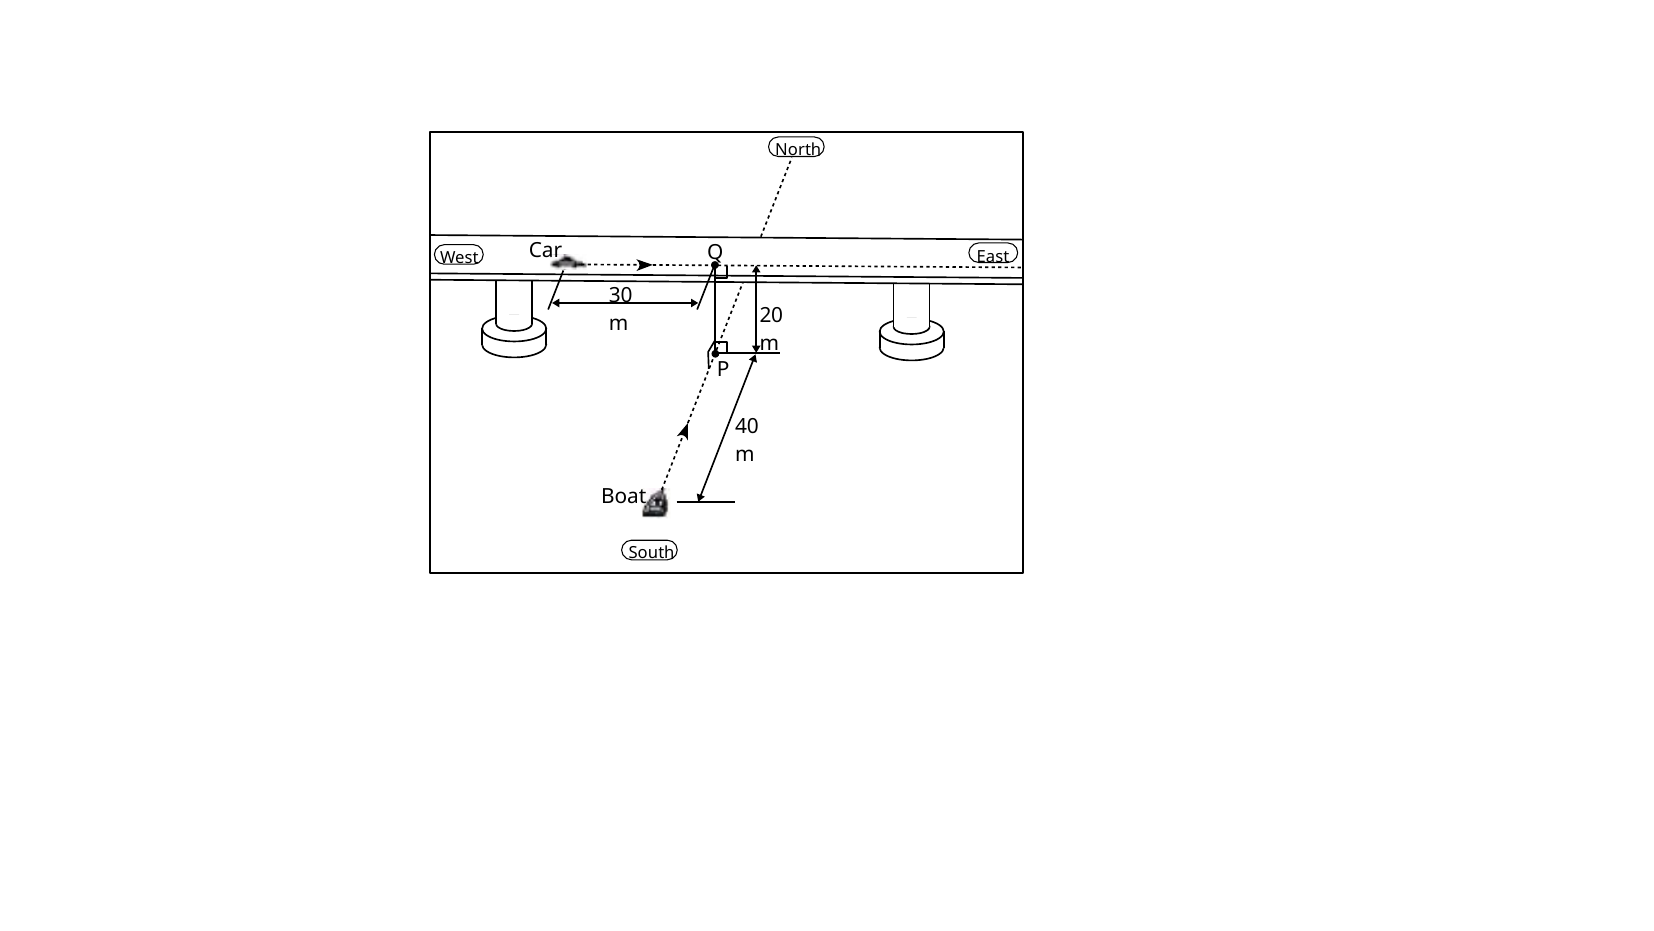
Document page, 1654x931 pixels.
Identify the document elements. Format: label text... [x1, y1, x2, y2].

text_box Car [514, 228, 598, 280]
text_box [495, 314, 533, 325]
text_box North [760, 129, 844, 182]
text_box 30m [594, 272, 666, 324]
text_box [636, 259, 652, 272]
text_box [552, 298, 560, 308]
text_box [879, 337, 944, 349]
text_box [751, 265, 761, 273]
text_box [676, 422, 688, 441]
text_box South [613, 533, 697, 585]
text_box Q [692, 229, 745, 281]
text_box West [425, 238, 509, 290]
text_box Boat [586, 473, 670, 525]
text_box [881, 331, 942, 343]
text_box East [961, 236, 1045, 288]
text_box [484, 328, 545, 340]
text_box [755, 345, 761, 353]
text_box [691, 298, 698, 308]
text_box [481, 335, 547, 346]
text_box [893, 317, 930, 328]
text_box 20m [744, 292, 816, 344]
text_box 40m [720, 403, 792, 455]
text_box P [702, 346, 755, 398]
